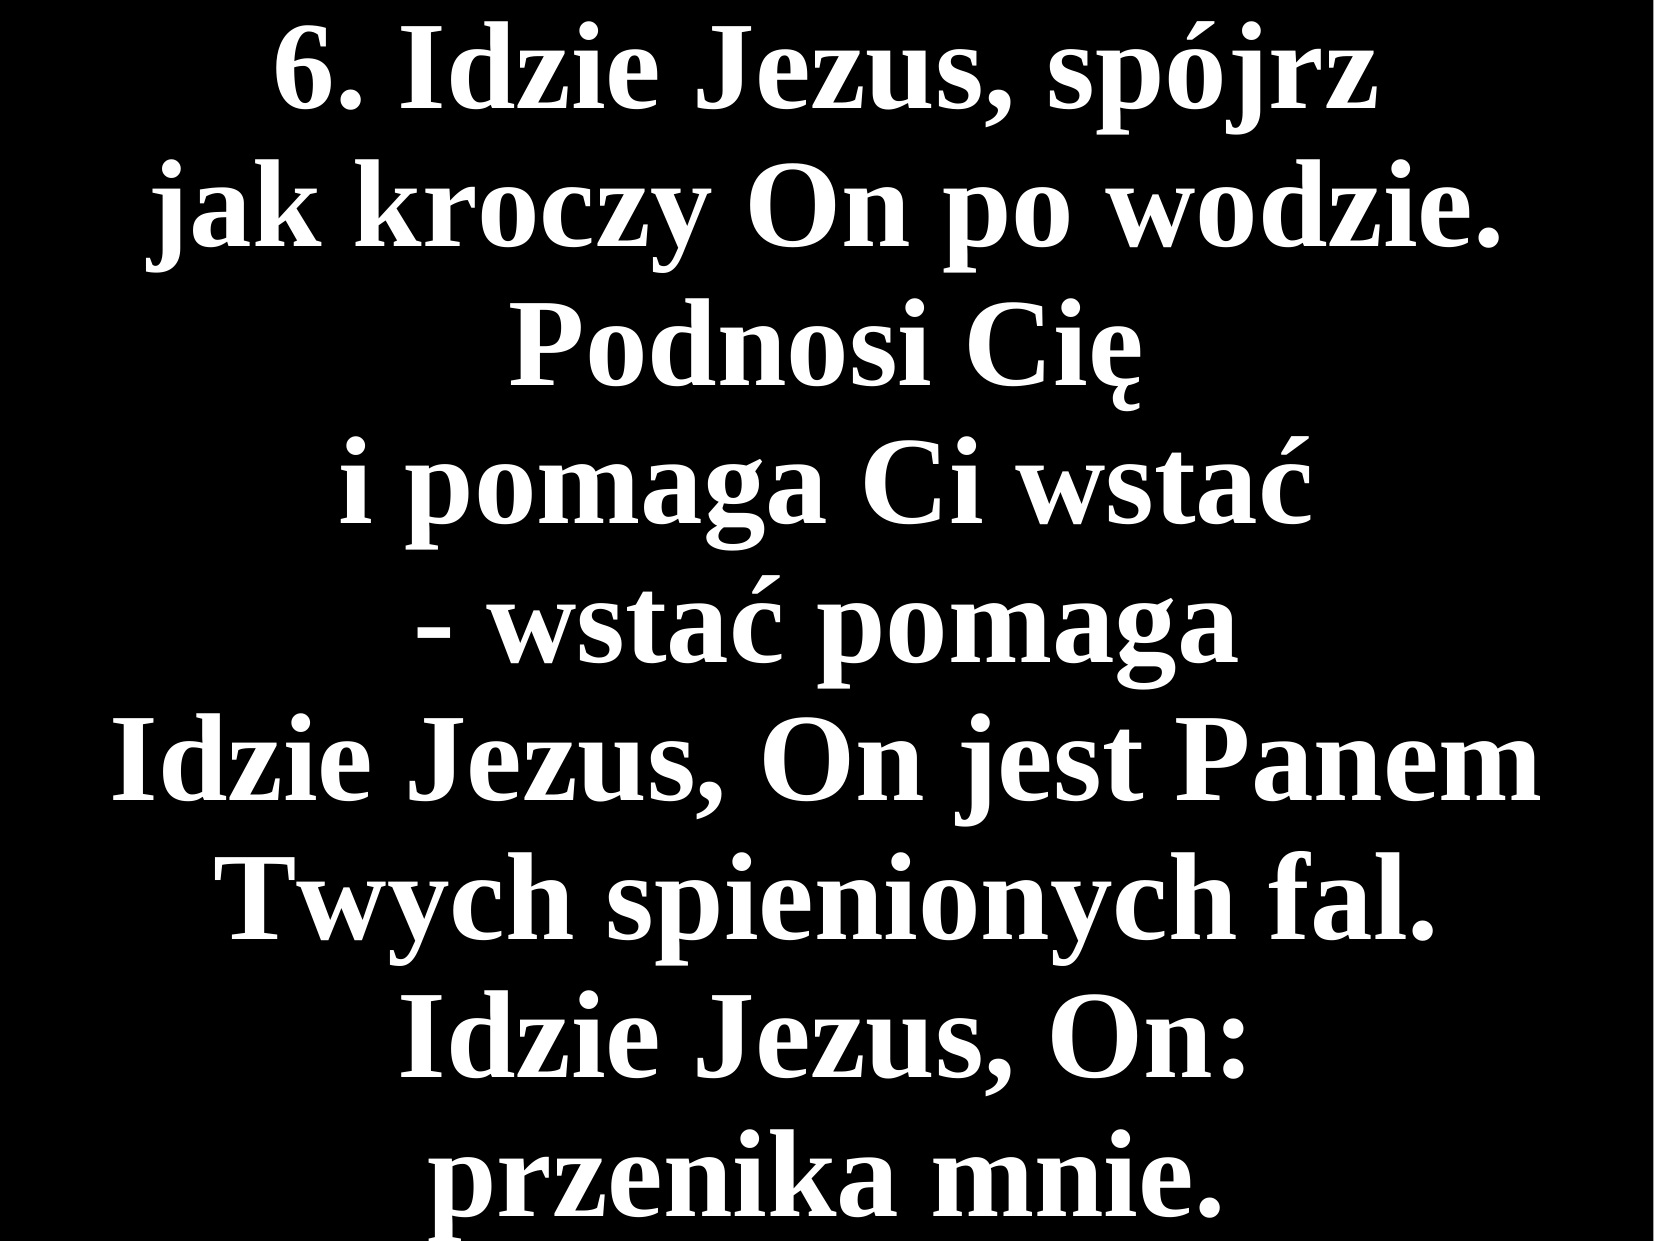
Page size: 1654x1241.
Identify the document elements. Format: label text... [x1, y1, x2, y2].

title 6. Idzie Jezus, spójrz jak kroczy On po wodzie. Podnosi Cię i pomaga Ci wstać - wstać pomaga Idzie Jezus, On jest Panem Twych spienionych fal. Idzie Jezus, On: przenika mnie. [0, 0, 1654, 1241]
